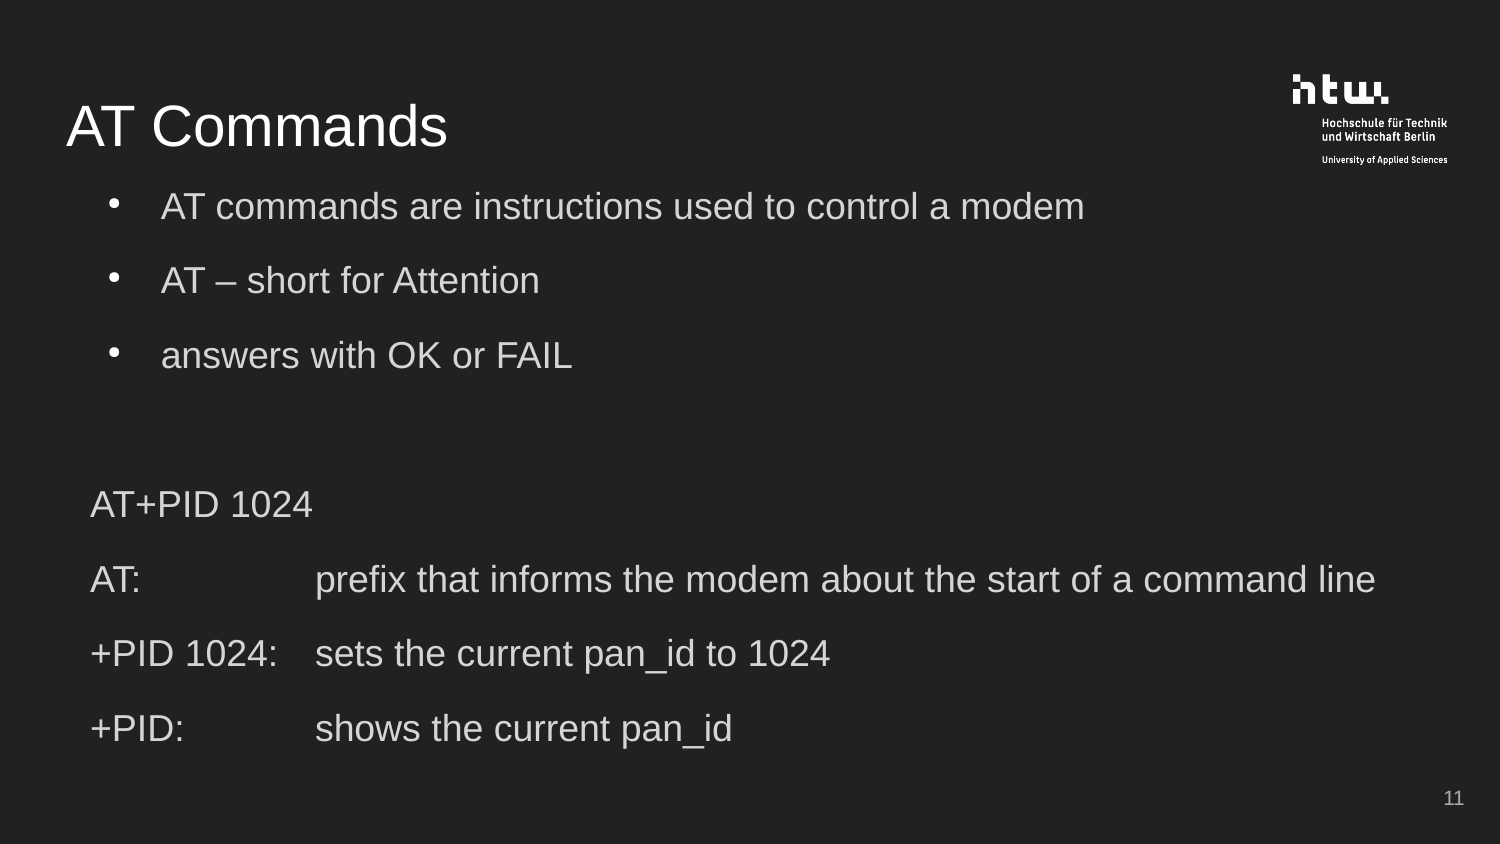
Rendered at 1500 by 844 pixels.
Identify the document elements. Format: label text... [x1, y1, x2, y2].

title AT Commands [51, 72, 1449, 167]
list AT commands are instructions used to control a modem AT – short for Attention answers with OK or FAIL AT+PID 1024 AT: prefix that informs the modem about the start of a command line +PID 1024: sets the current pan_id to 1024 +PID: shows the current pan_id [75, 166, 1396, 728]
slide_number <number> [1389, 764, 1480, 830]
